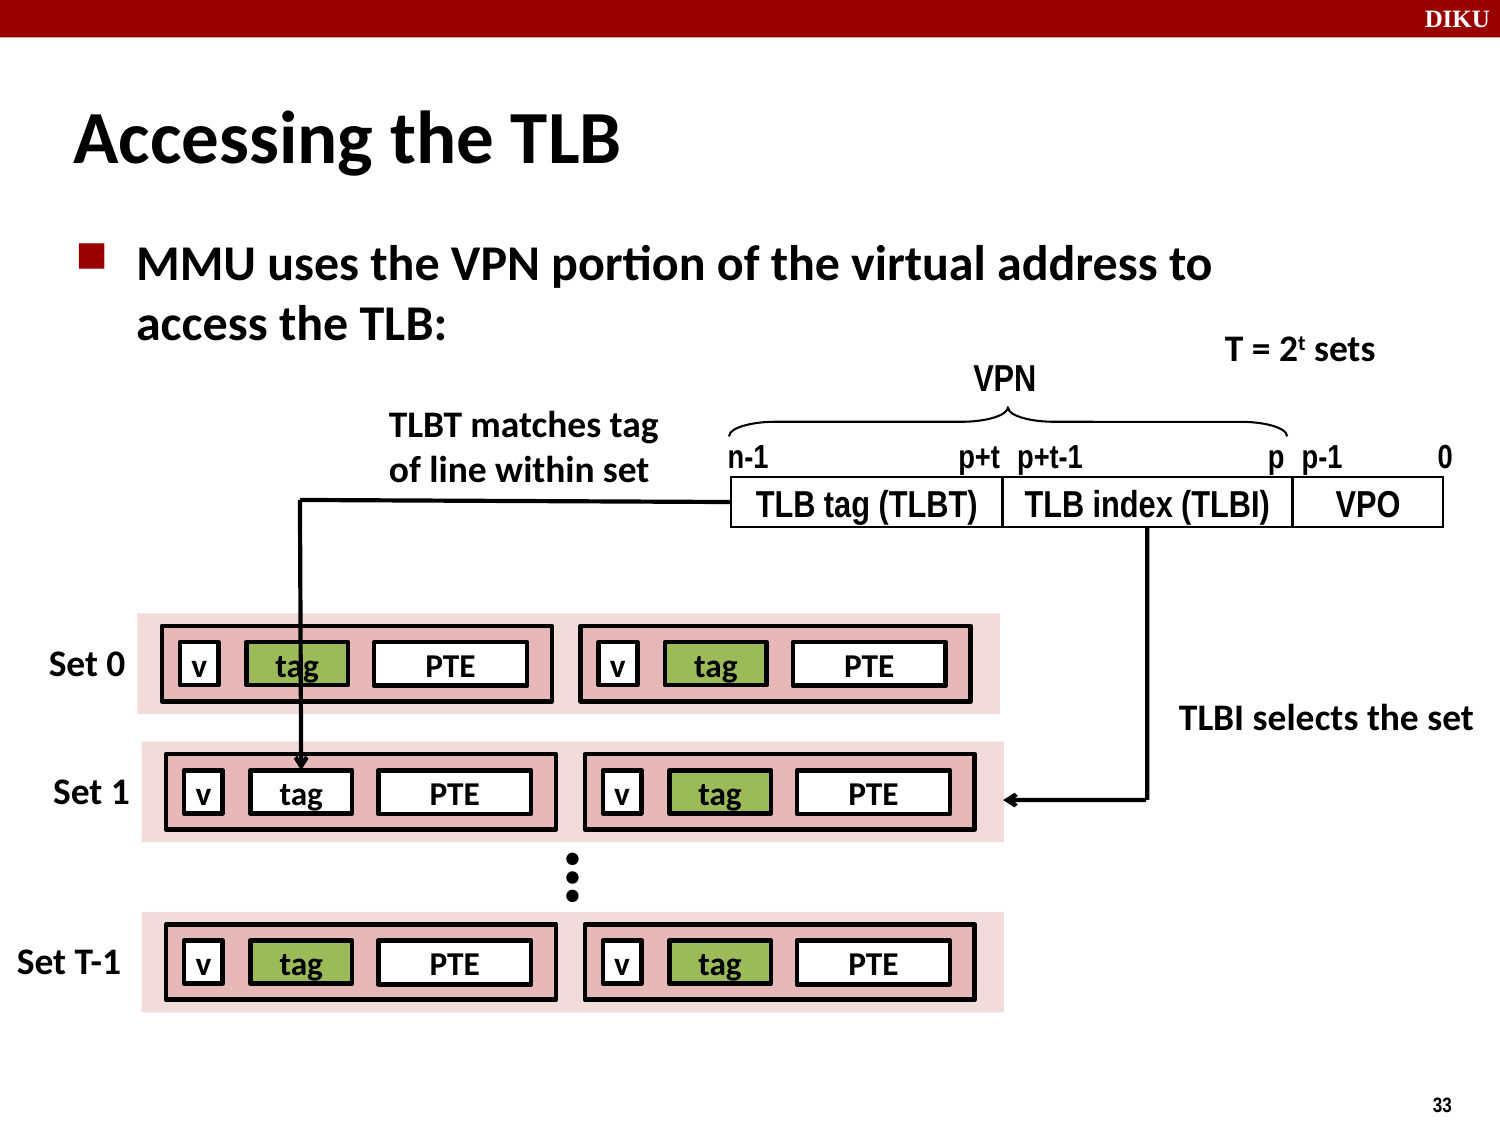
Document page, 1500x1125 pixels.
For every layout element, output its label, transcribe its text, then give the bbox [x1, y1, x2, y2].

text_box T = 2t sets [1210, 316, 1398, 377]
text_box v [602, 770, 642, 814]
text_box 0 [1422, 427, 1468, 483]
text_box TLBI selects the set [1164, 685, 1490, 746]
text_box p+t [943, 427, 1016, 483]
text_box tag [246, 642, 298, 686]
text_box PTE [797, 940, 950, 985]
text_box v [179, 642, 219, 686]
text_box tag [303, 642, 348, 686]
text_box v [184, 770, 223, 814]
text_box [303, 613, 1000, 714]
text_box TLBT matches tag of line within set [374, 392, 713, 498]
text_box Set T-1 [2, 929, 137, 990]
text_box n-1 [713, 427, 784, 483]
text_box v [598, 642, 638, 686]
text_box VPO [1292, 477, 1444, 527]
text_box v [184, 940, 223, 984]
text_box tag [250, 940, 353, 984]
text_box PTE [378, 940, 532, 985]
text_box PTE [378, 770, 532, 814]
text_box … [487, 843, 603, 911]
text_box TLB tag (TLBT) [730, 477, 1002, 527]
text_box p-1 [1300, 427, 1358, 477]
text_box tag [669, 940, 771, 984]
text_box Set 0 [34, 631, 141, 691]
text_box Set 1 [38, 759, 145, 820]
text_box [137, 613, 298, 714]
text_box p+t-1 [1016, 427, 1099, 483]
text_box tag [250, 770, 353, 814]
text_box [141, 911, 1004, 1013]
text_box PTE [792, 642, 946, 686]
text_box tag [669, 770, 771, 814]
text_box [141, 741, 1004, 843]
text_box Accessing the TLB [58, 71, 1304, 197]
text_box p [1253, 427, 1300, 483]
text_box MMU uses the VPN portion of the virtual address to access the TLB: [65, 223, 1361, 363]
text_box PTE [374, 642, 528, 686]
text_box tag [665, 642, 767, 686]
text_box TLB index (TLBI) [1002, 477, 1292, 527]
text_box v [602, 940, 642, 984]
text_box VPN [958, 346, 1052, 407]
text_box PTE [797, 770, 950, 814]
